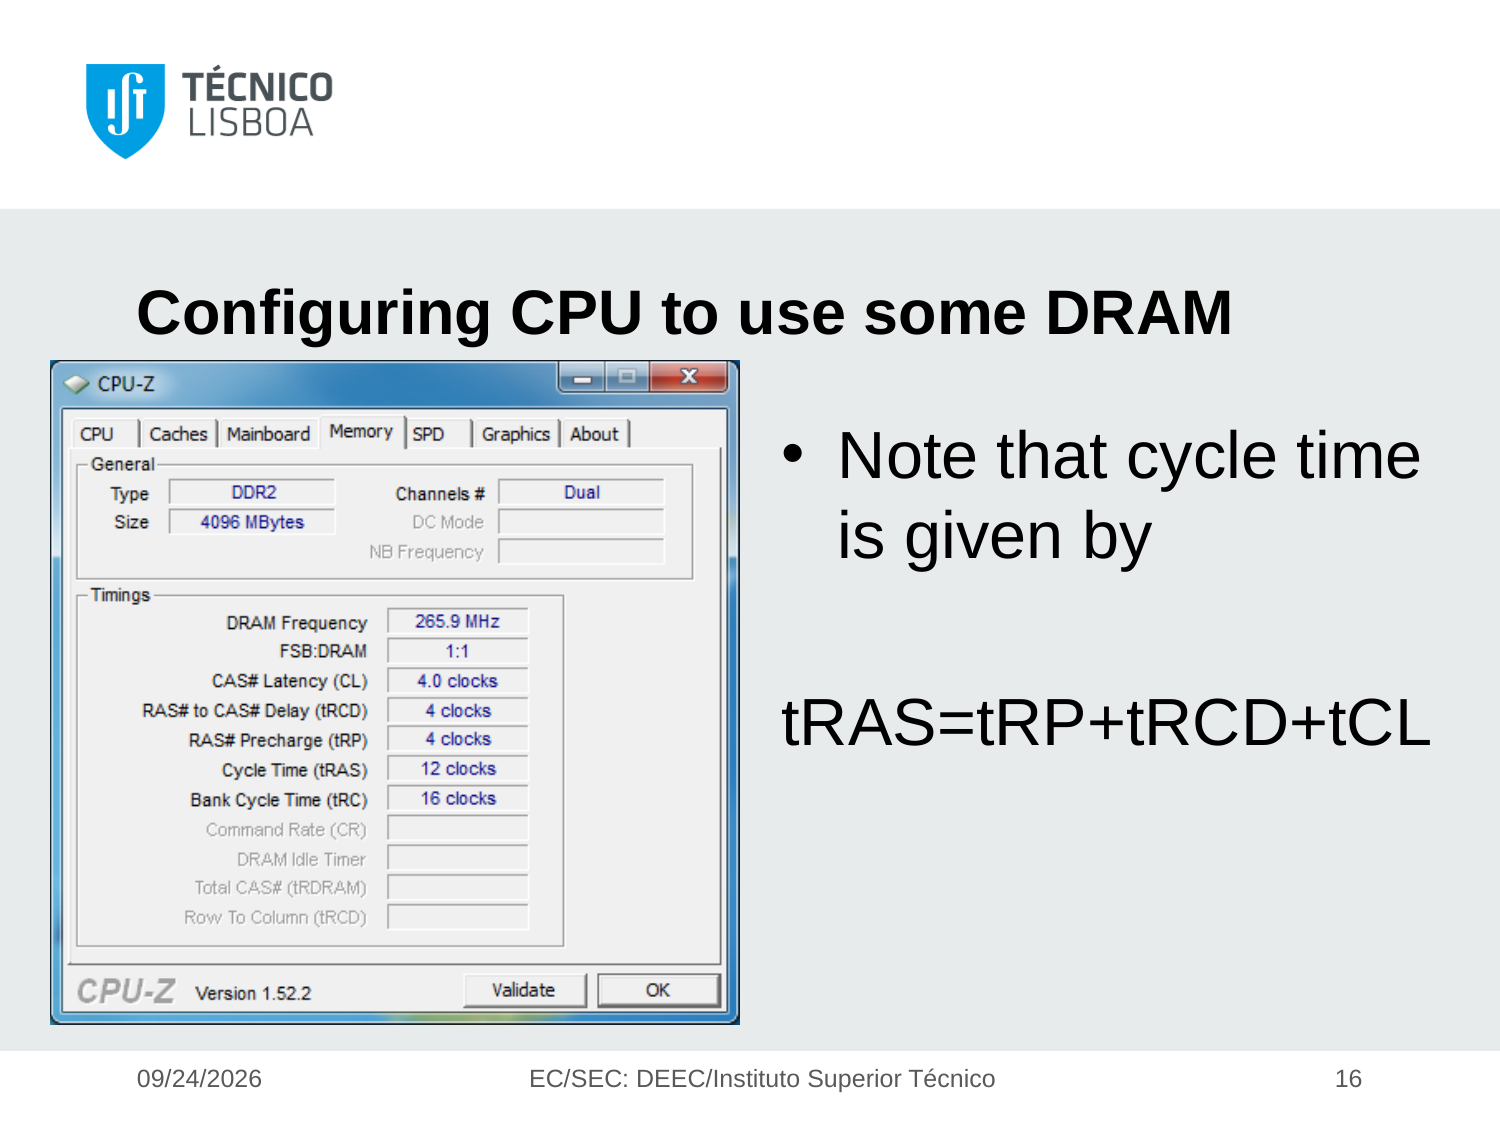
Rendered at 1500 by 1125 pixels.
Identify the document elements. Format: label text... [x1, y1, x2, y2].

list Note that cycle time is given by tRAS=tRP+tRCD+tCL [766, 404, 1478, 1010]
title Configuring CPU to use some DRAM [121, 237, 1378, 381]
picture [0, 0, 1500, 1125]
footer EC/SEC: DEEC/Instituto Superior Técnico [512, 1052, 1021, 1103]
slide_number <number> [1077, 1052, 1378, 1103]
slide_number 11/22/2018 [121, 1052, 425, 1103]
